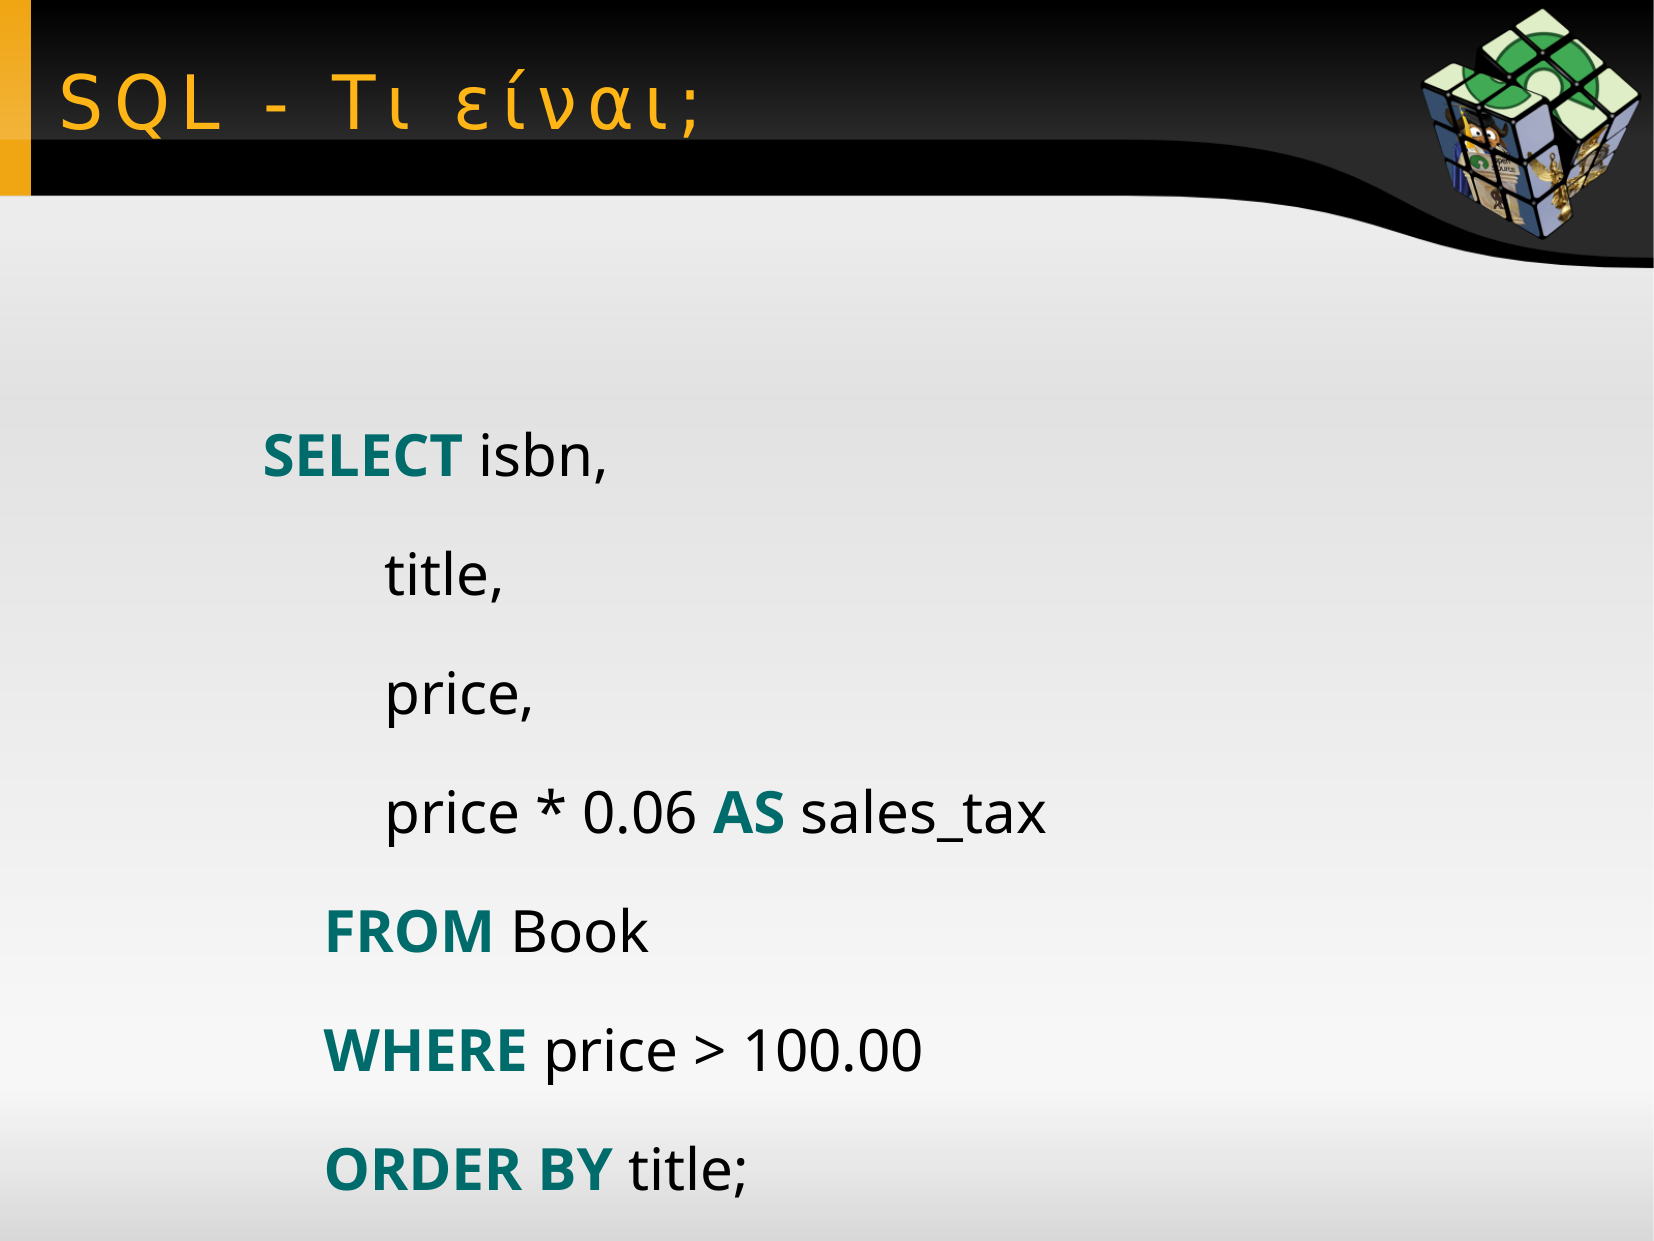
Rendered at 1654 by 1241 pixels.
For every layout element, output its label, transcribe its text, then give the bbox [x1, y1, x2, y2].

text_box SELECT isbn, title, price, price * 0.06 AS sales_tax FROM Book WHERE price > 100.00 ORDER BY title; [187, 375, 1534, 1080]
title SQL - Τι είναι; [59, 29, 1270, 178]
picture [0, 0, 1654, 1241]
